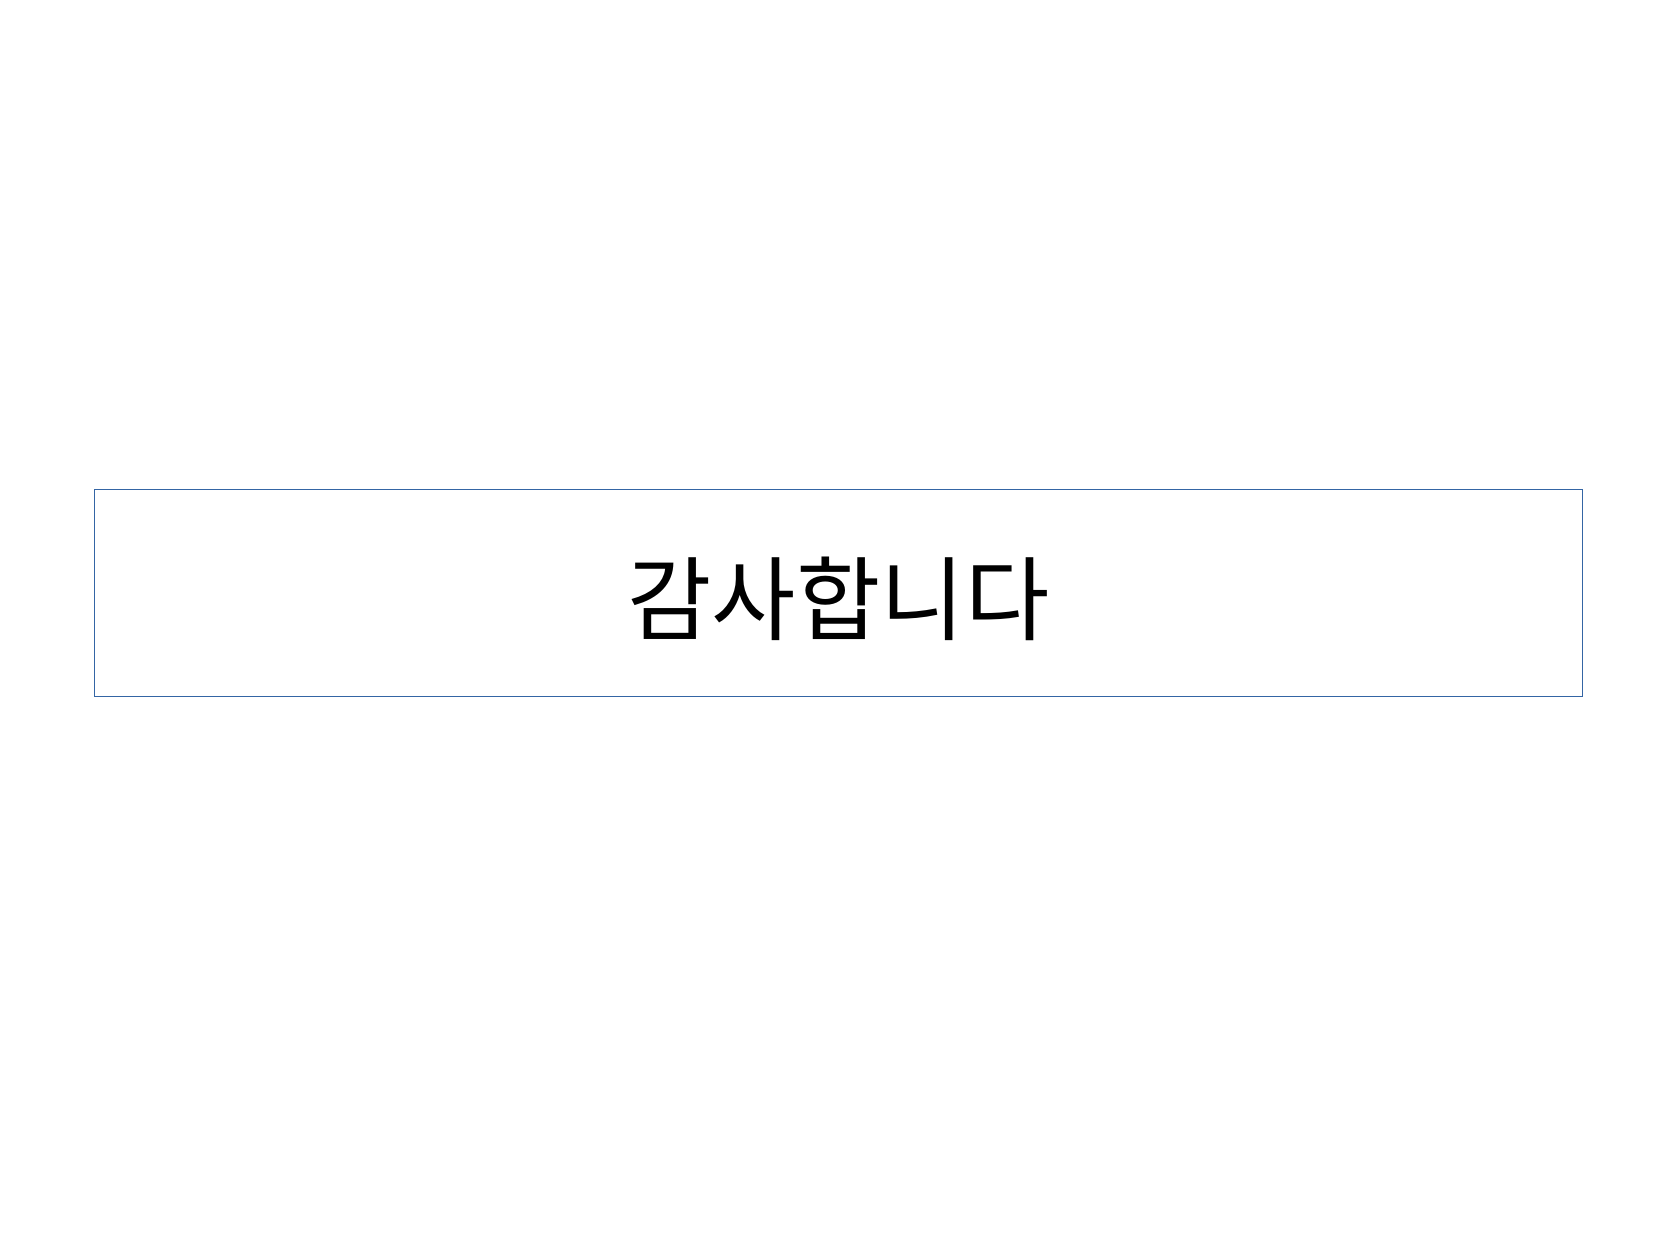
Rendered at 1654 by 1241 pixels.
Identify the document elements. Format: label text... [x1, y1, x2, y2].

title 감사합니다 [94, 489, 1583, 697]
